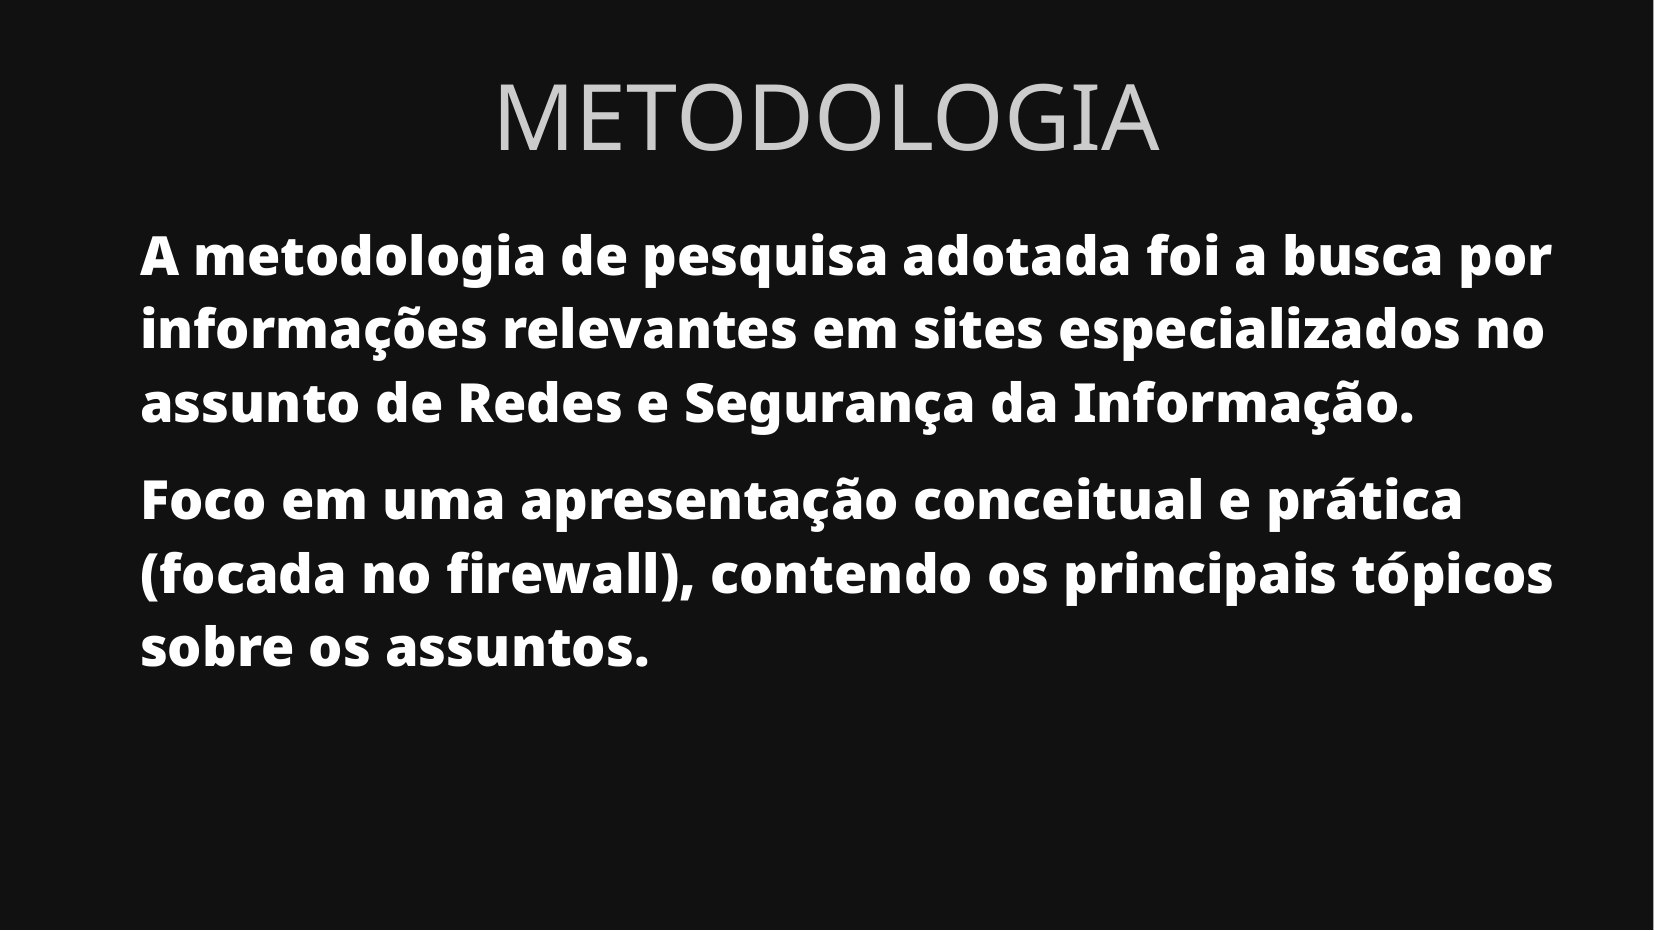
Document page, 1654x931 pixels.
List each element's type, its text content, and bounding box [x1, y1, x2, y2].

list A metodologia de pesquisa adotada foi a busca por informações relevantes em sites especializados no assunto de Redes e Segurança da Informação. Foco em uma apresentação conceitual e prática (focada no firewall), contendo os principais tópicos sobre os assuntos. [82, 217, 1571, 758]
title METODOLOGIA [82, 37, 1571, 193]
